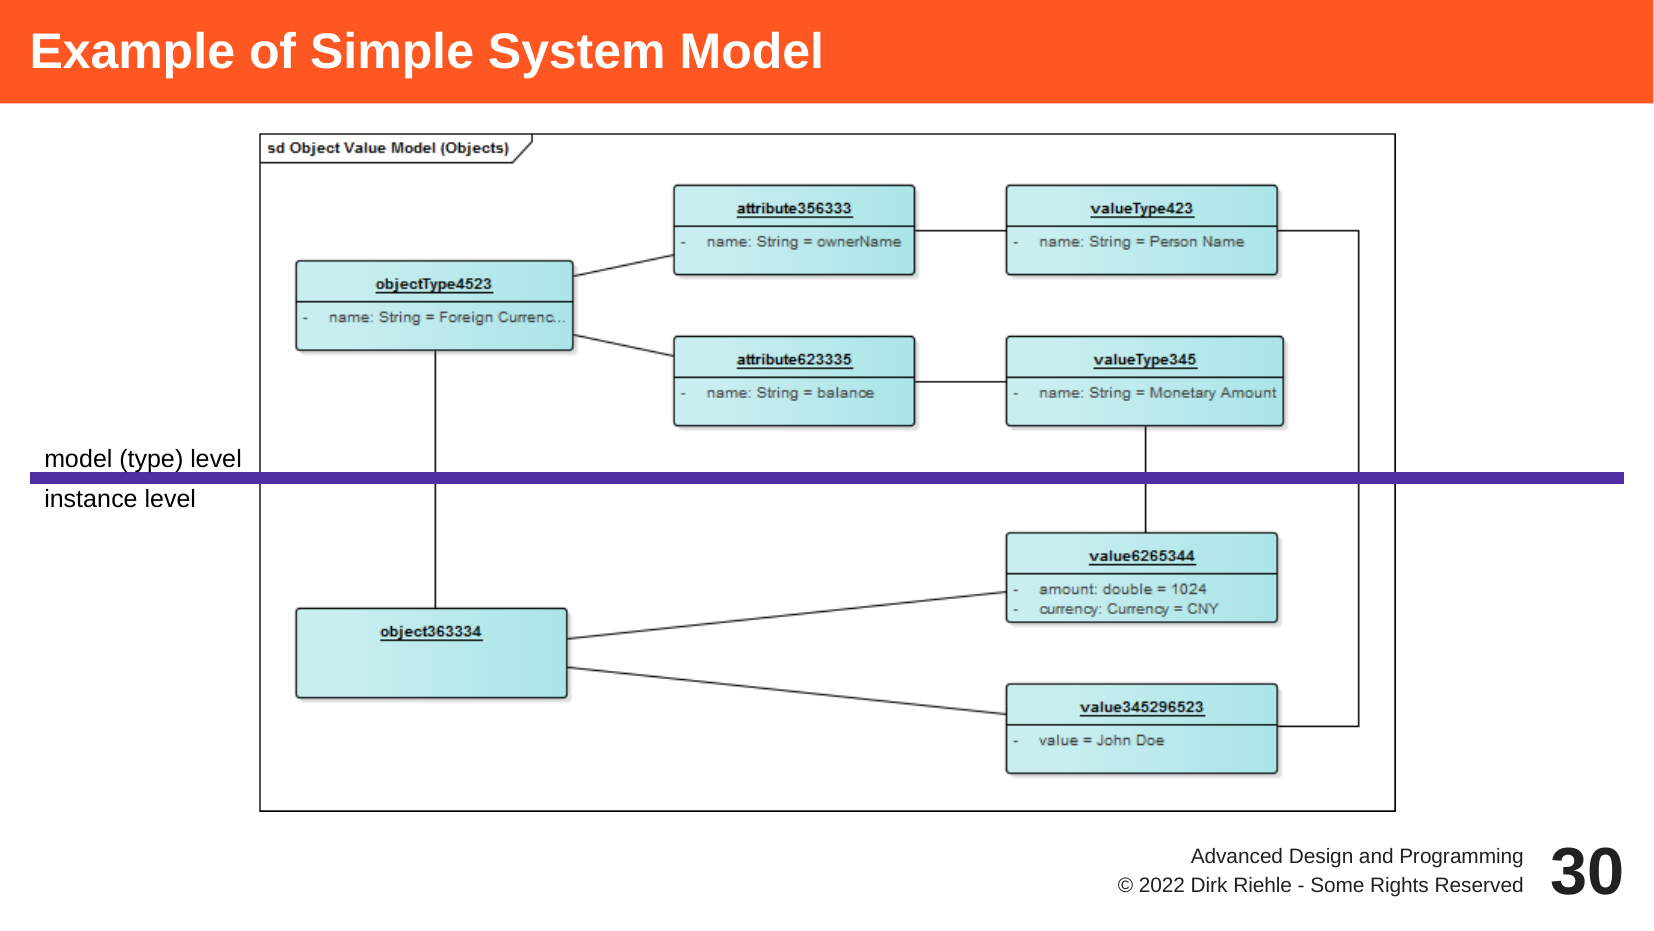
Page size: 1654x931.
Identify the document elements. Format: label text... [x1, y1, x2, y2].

title Example of Simple System Model [0, 0, 1654, 104]
picture [258, 484, 1396, 813]
picture [258, 132, 1396, 472]
